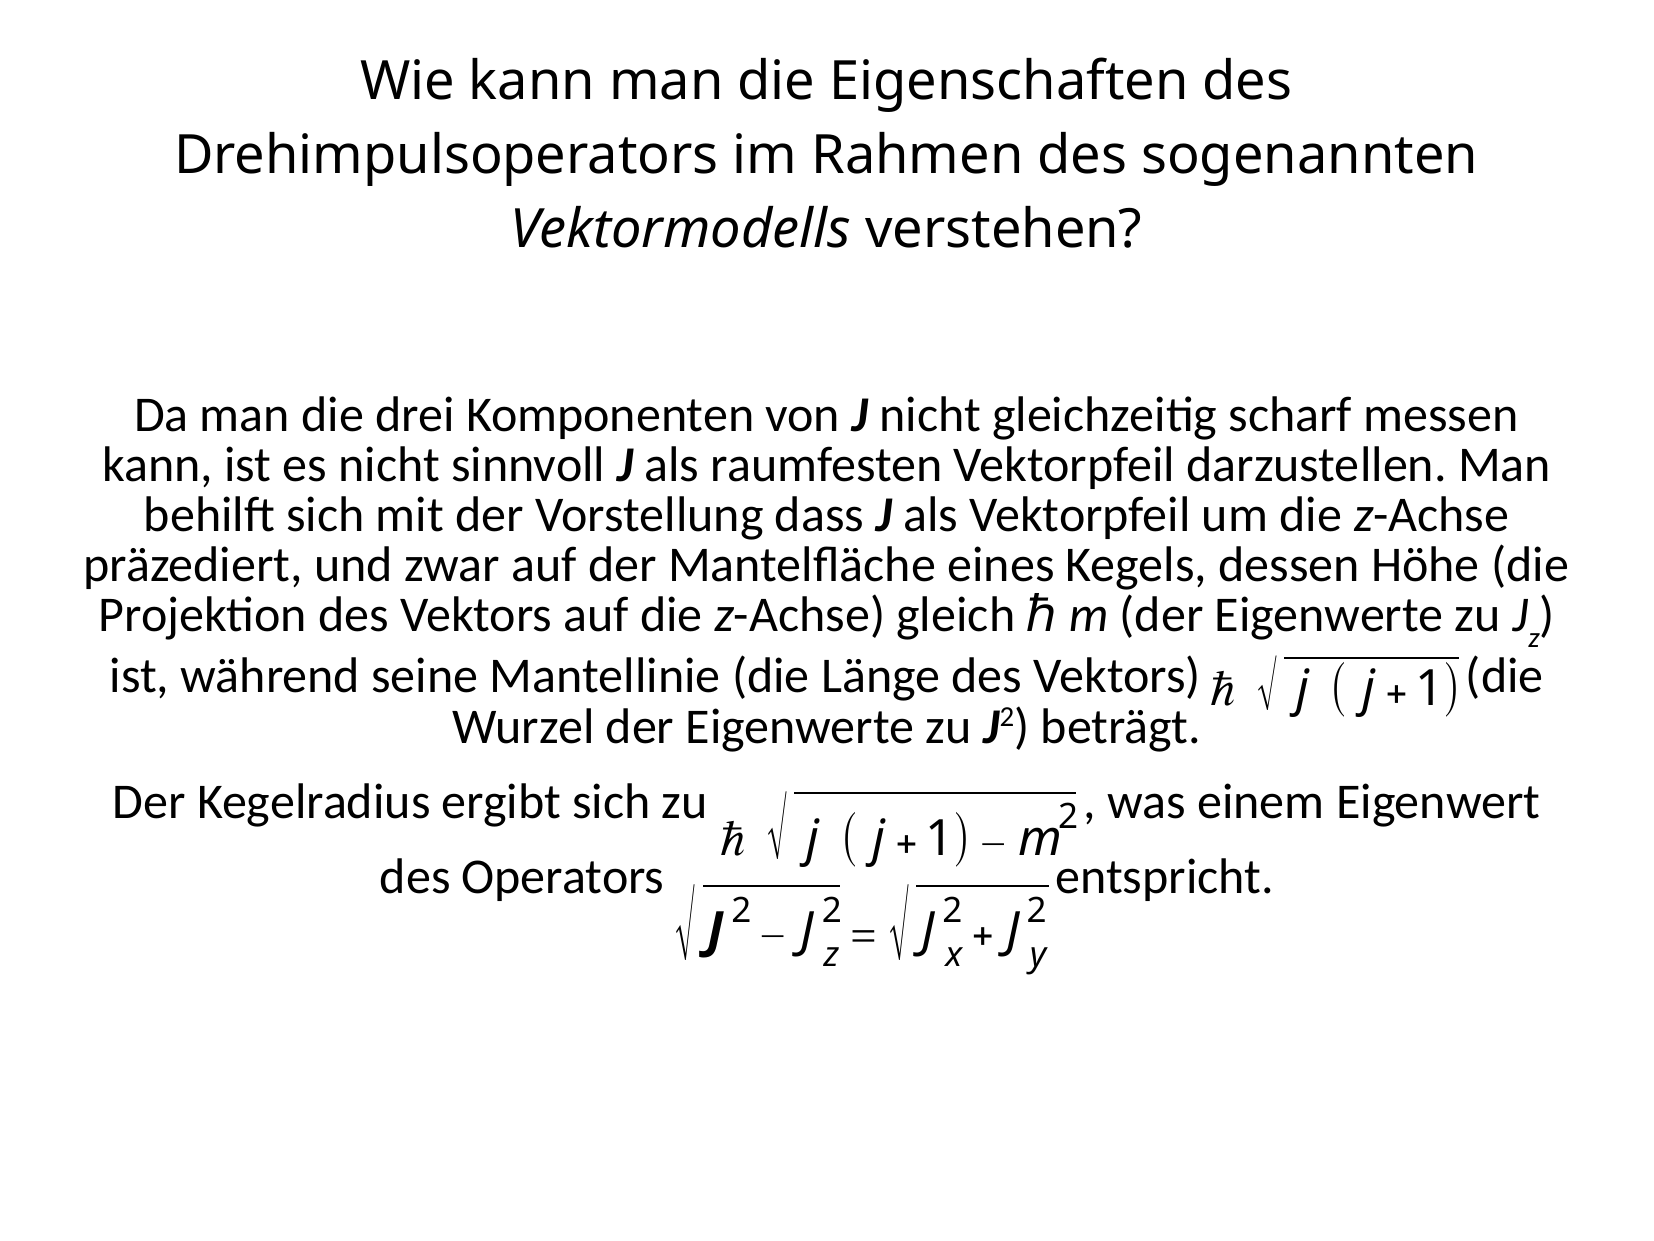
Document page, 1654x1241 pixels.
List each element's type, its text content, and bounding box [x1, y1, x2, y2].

chart [668, 882, 1056, 977]
chart [1202, 654, 1467, 720]
subtitle Da man die drei Komponenten von J nicht gleichzeitig scharf messen kann, ist es nicht sinnvoll J als raumfesten Vektorpfeil darzustellen. Man behilft sich mit der Vorstellung dass J als Vektorpfeil um die z-Achse präzediert, und zwar auf der Mantelfläche eines Kegels, dessen Höhe (die Projektion des Vektors auf die z-Achse) gleich ℏ m (der Eigenwerte zu Jz) ist, während seine Mantellinie (die Länge des Vektors) (die Wurzel der Eigenwerte zu J2) beträgt. Der Kegelradius ergibt sich zu , was einem Eigenwert des Operators entspricht. [82, 290, 1571, 1010]
chart [712, 789, 1083, 869]
title Wie kann man die Eigenschaften des Drehimpulsoperators im Rahmen des sogenannten Vektormodells verstehen? [82, 49, 1571, 257]
